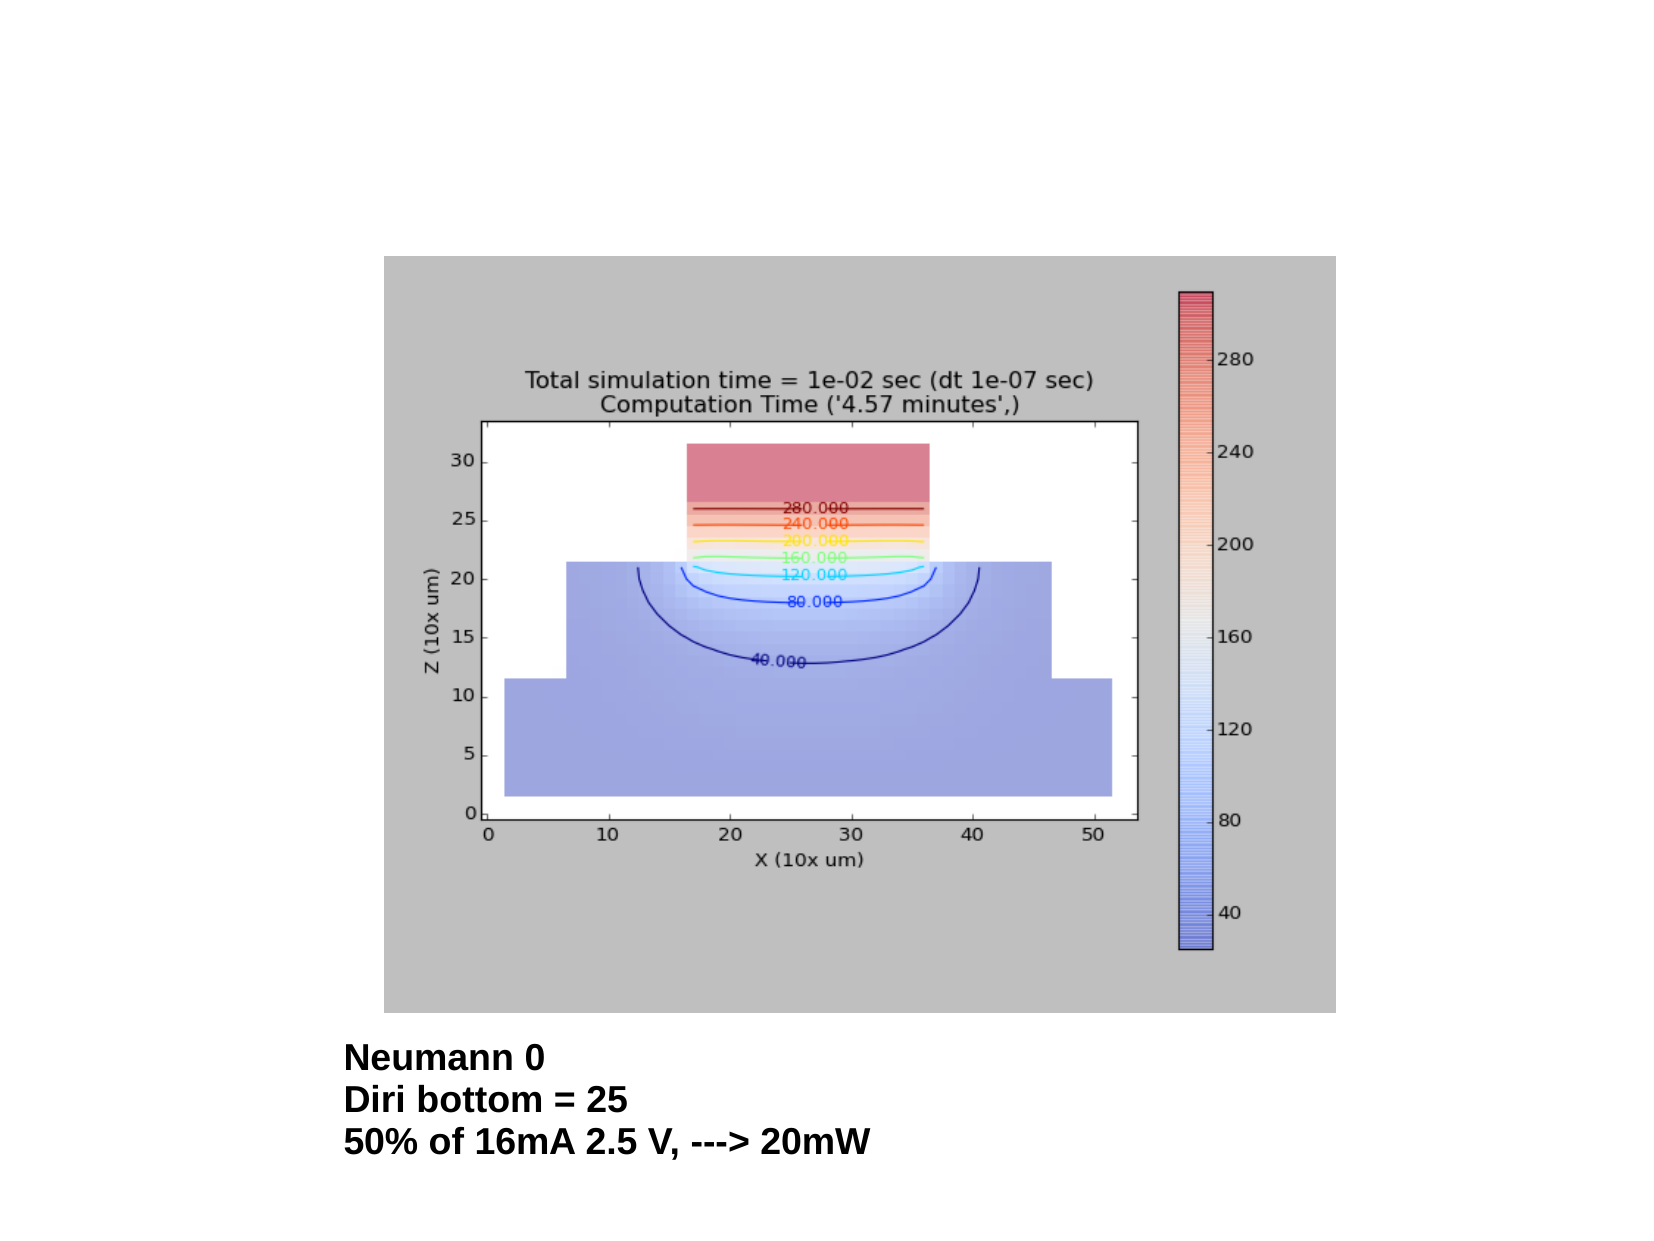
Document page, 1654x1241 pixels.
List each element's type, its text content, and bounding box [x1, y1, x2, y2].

text_box Neumann 0 Diri bottom = 25 50% of 16mA 2.5 V, ---> 20mW [328, 1029, 886, 1171]
picture [384, 256, 1336, 1013]
